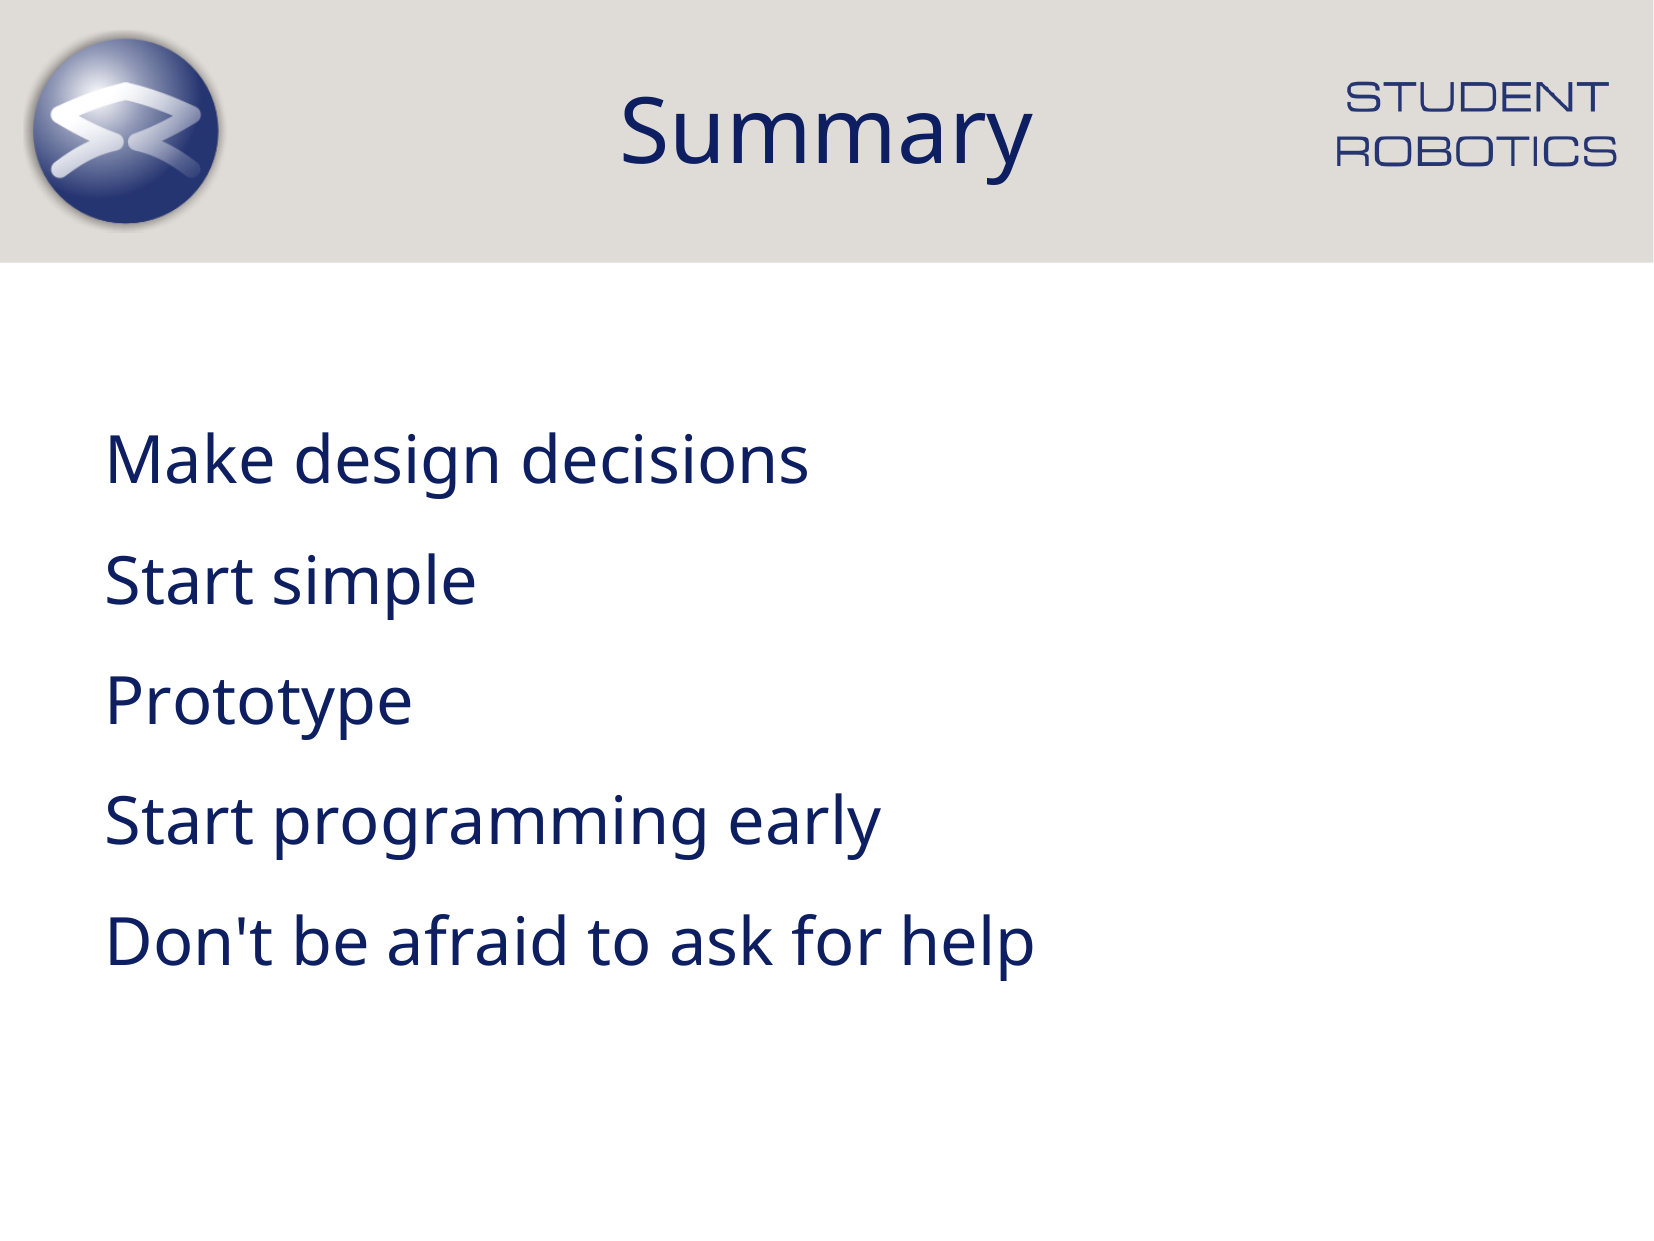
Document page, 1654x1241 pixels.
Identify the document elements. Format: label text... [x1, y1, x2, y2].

picture [1571, 68, 1633, 174]
list Make design decisions Start simple Prototype Start programming early Don't be afraid to ask for help [86, 412, 1576, 1217]
picture [9, 19, 82, 245]
title Summary [82, 7, 1571, 250]
